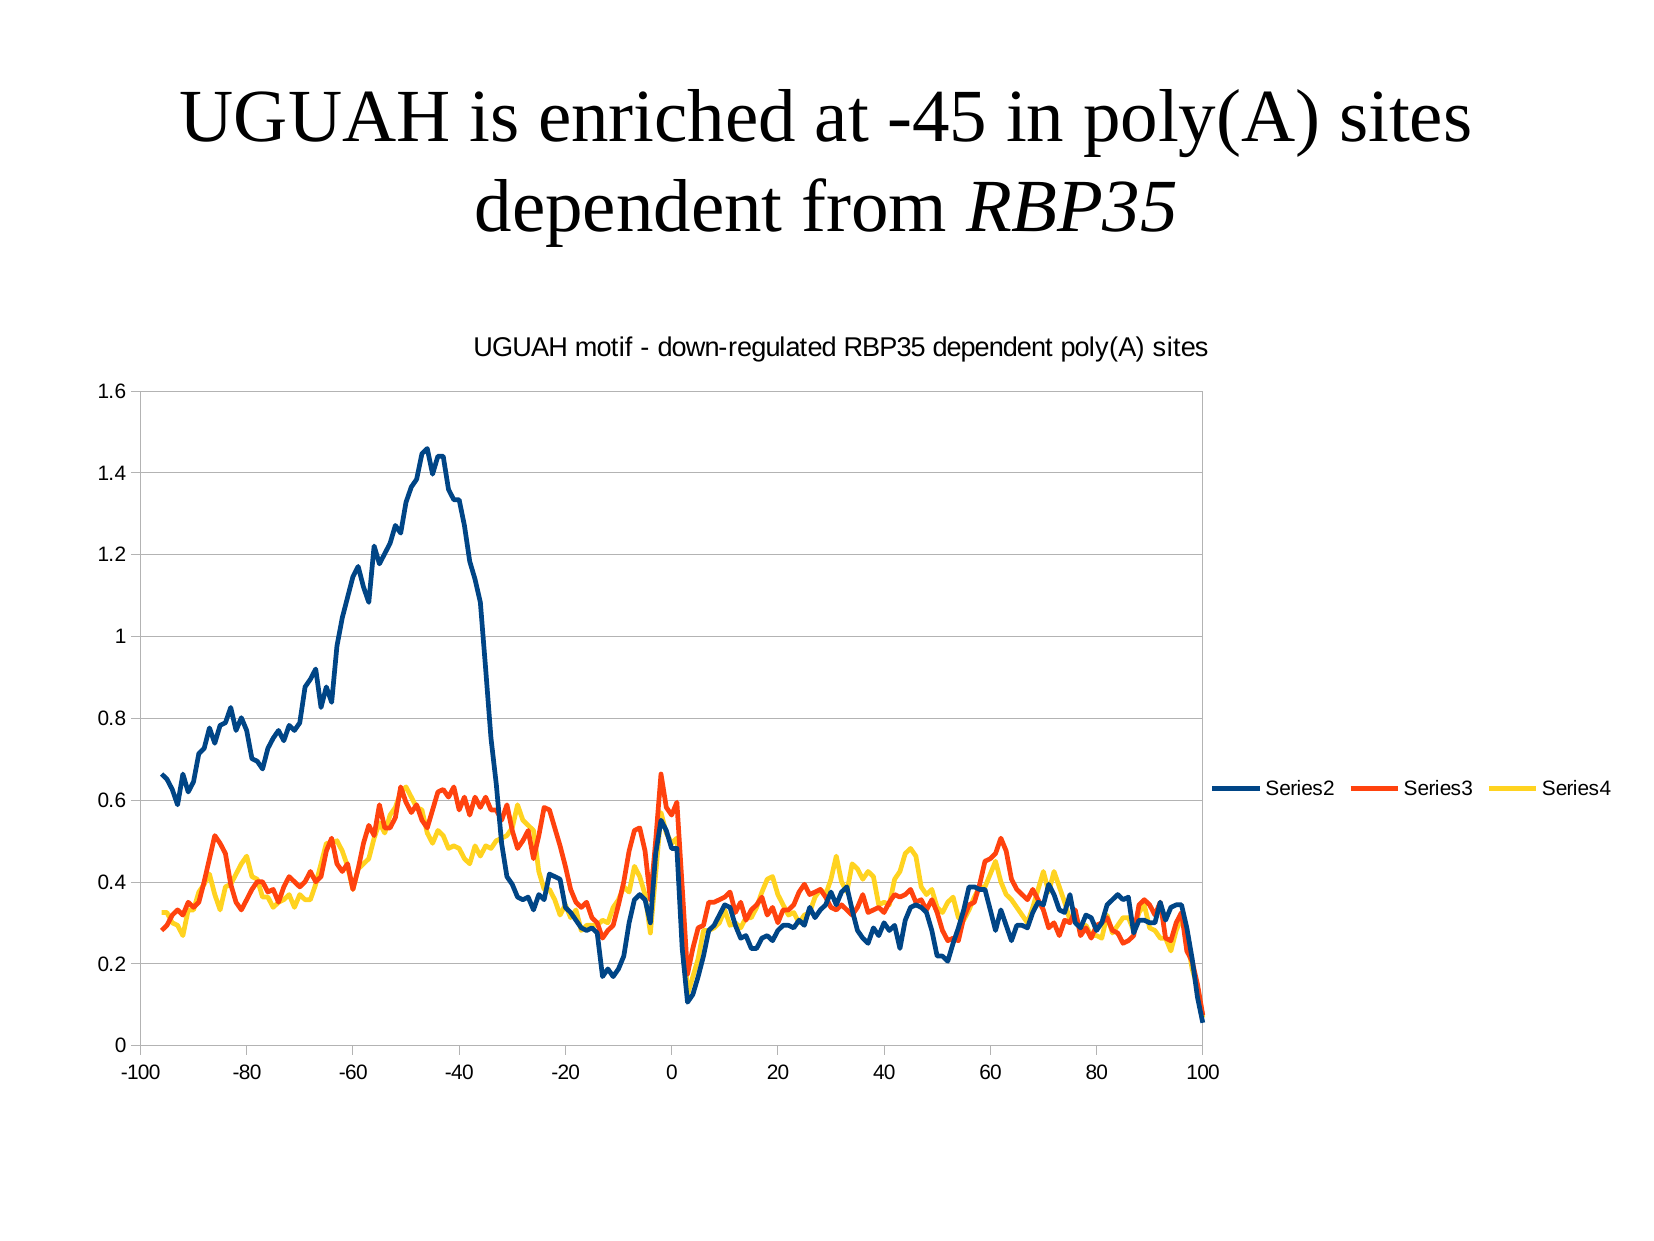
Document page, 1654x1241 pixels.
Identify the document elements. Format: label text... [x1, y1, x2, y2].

title UGUAH is enriched at -45 in poly(A) sites dependent from RBP35 [82, 49, 1571, 257]
chart [45, 300, 1638, 1141]
